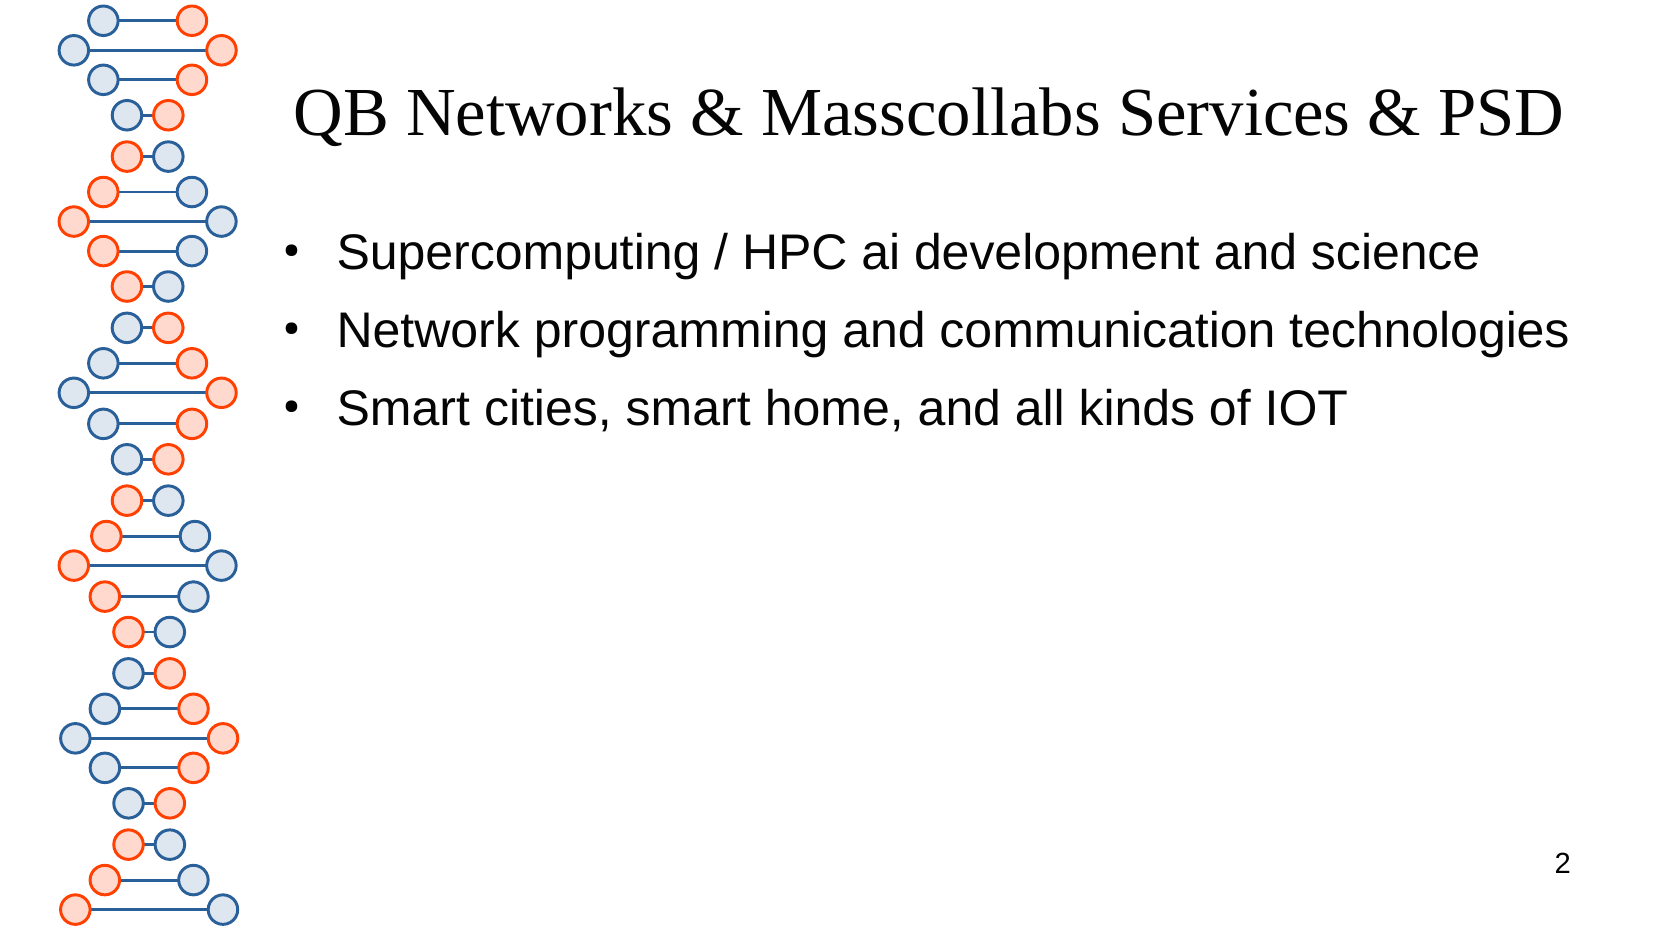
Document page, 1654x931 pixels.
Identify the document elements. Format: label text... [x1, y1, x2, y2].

title QB Networks & Masscollabs Services & PSD [265, 35, 1595, 189]
list Supercomputing / HPC ai development and science Network programming and communication technologies Smart cities, smart home, and all kinds of IOT [265, 224, 1595, 764]
